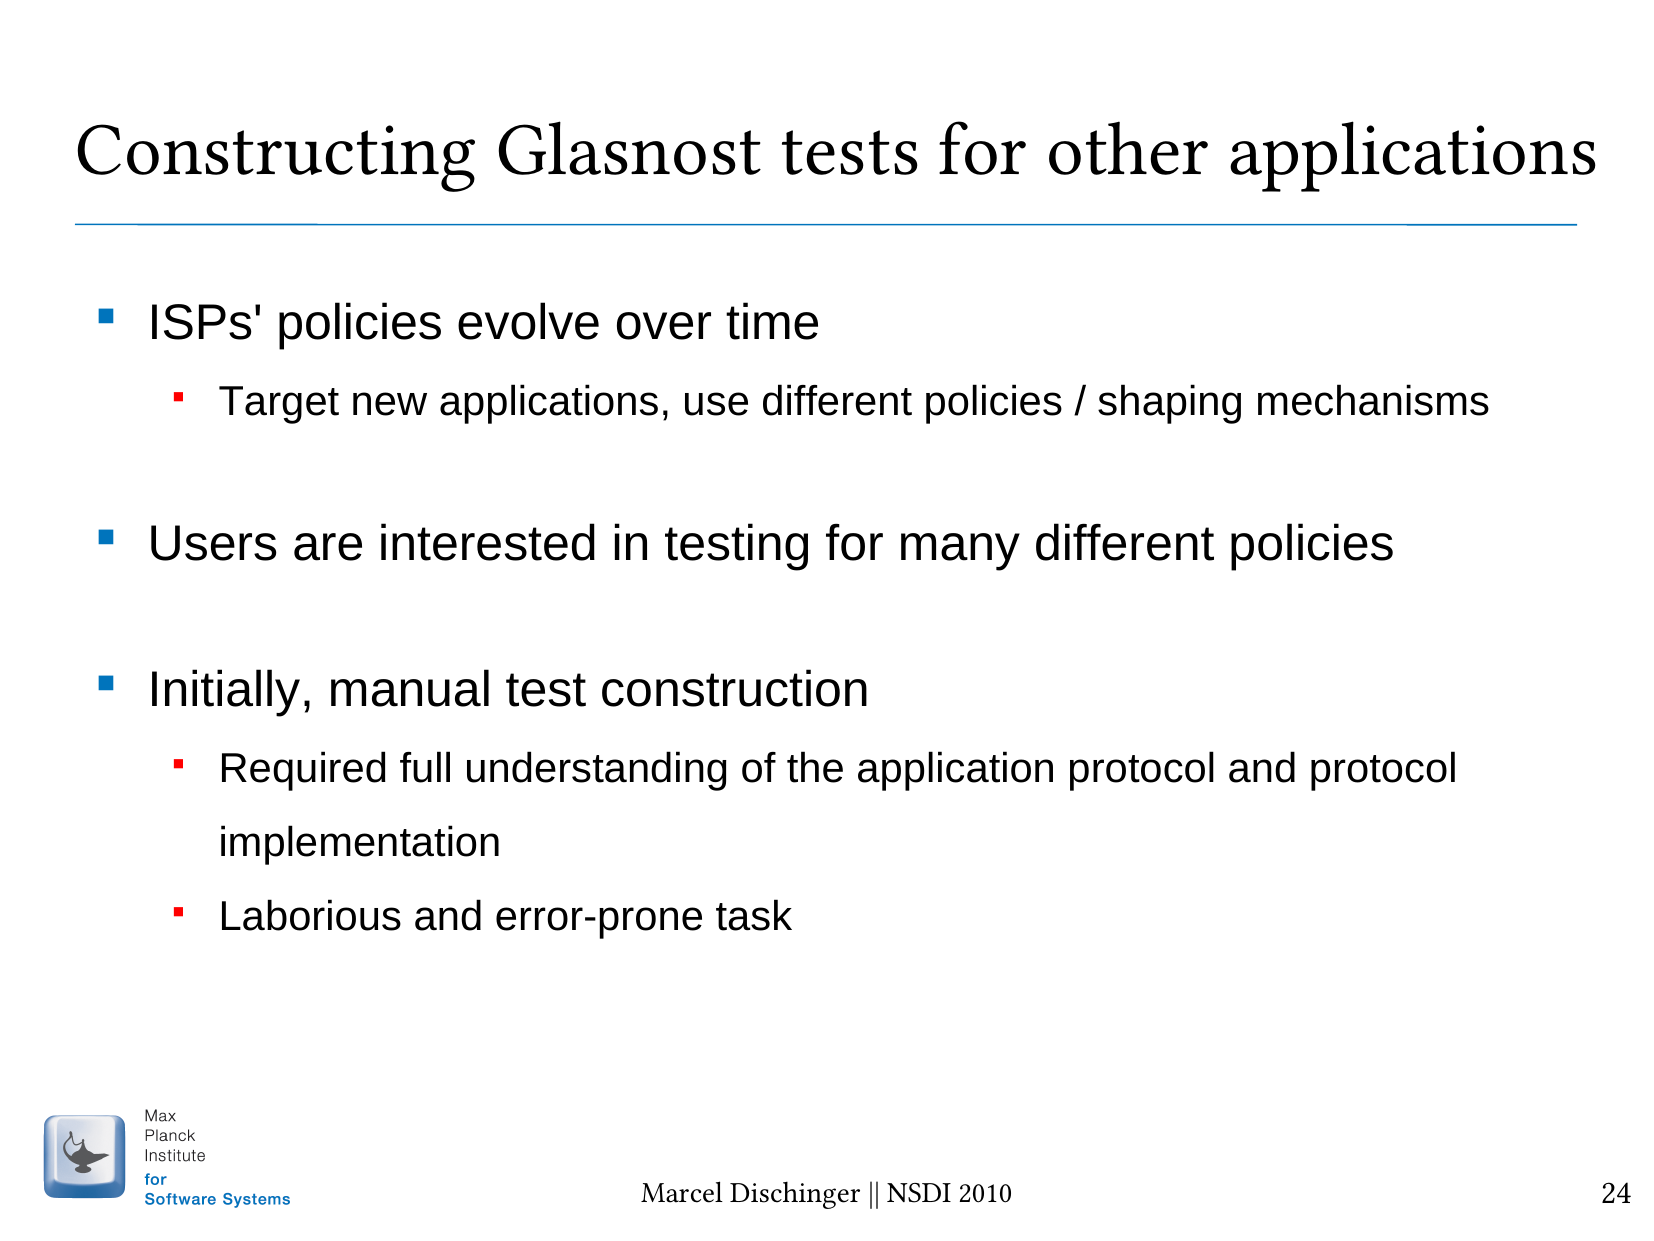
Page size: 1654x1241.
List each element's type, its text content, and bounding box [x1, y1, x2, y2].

list ISPs' policies evolve over time Target new applications, use different policies / shaping mechanisms Users are interested in testing for many different policies Initially, manual test construction Required full understanding of the application protocol and protocol implementation Laborious and error-prone task [77, 277, 1579, 1180]
title Constructing Glasnost tests for other applications [54, 51, 1621, 252]
